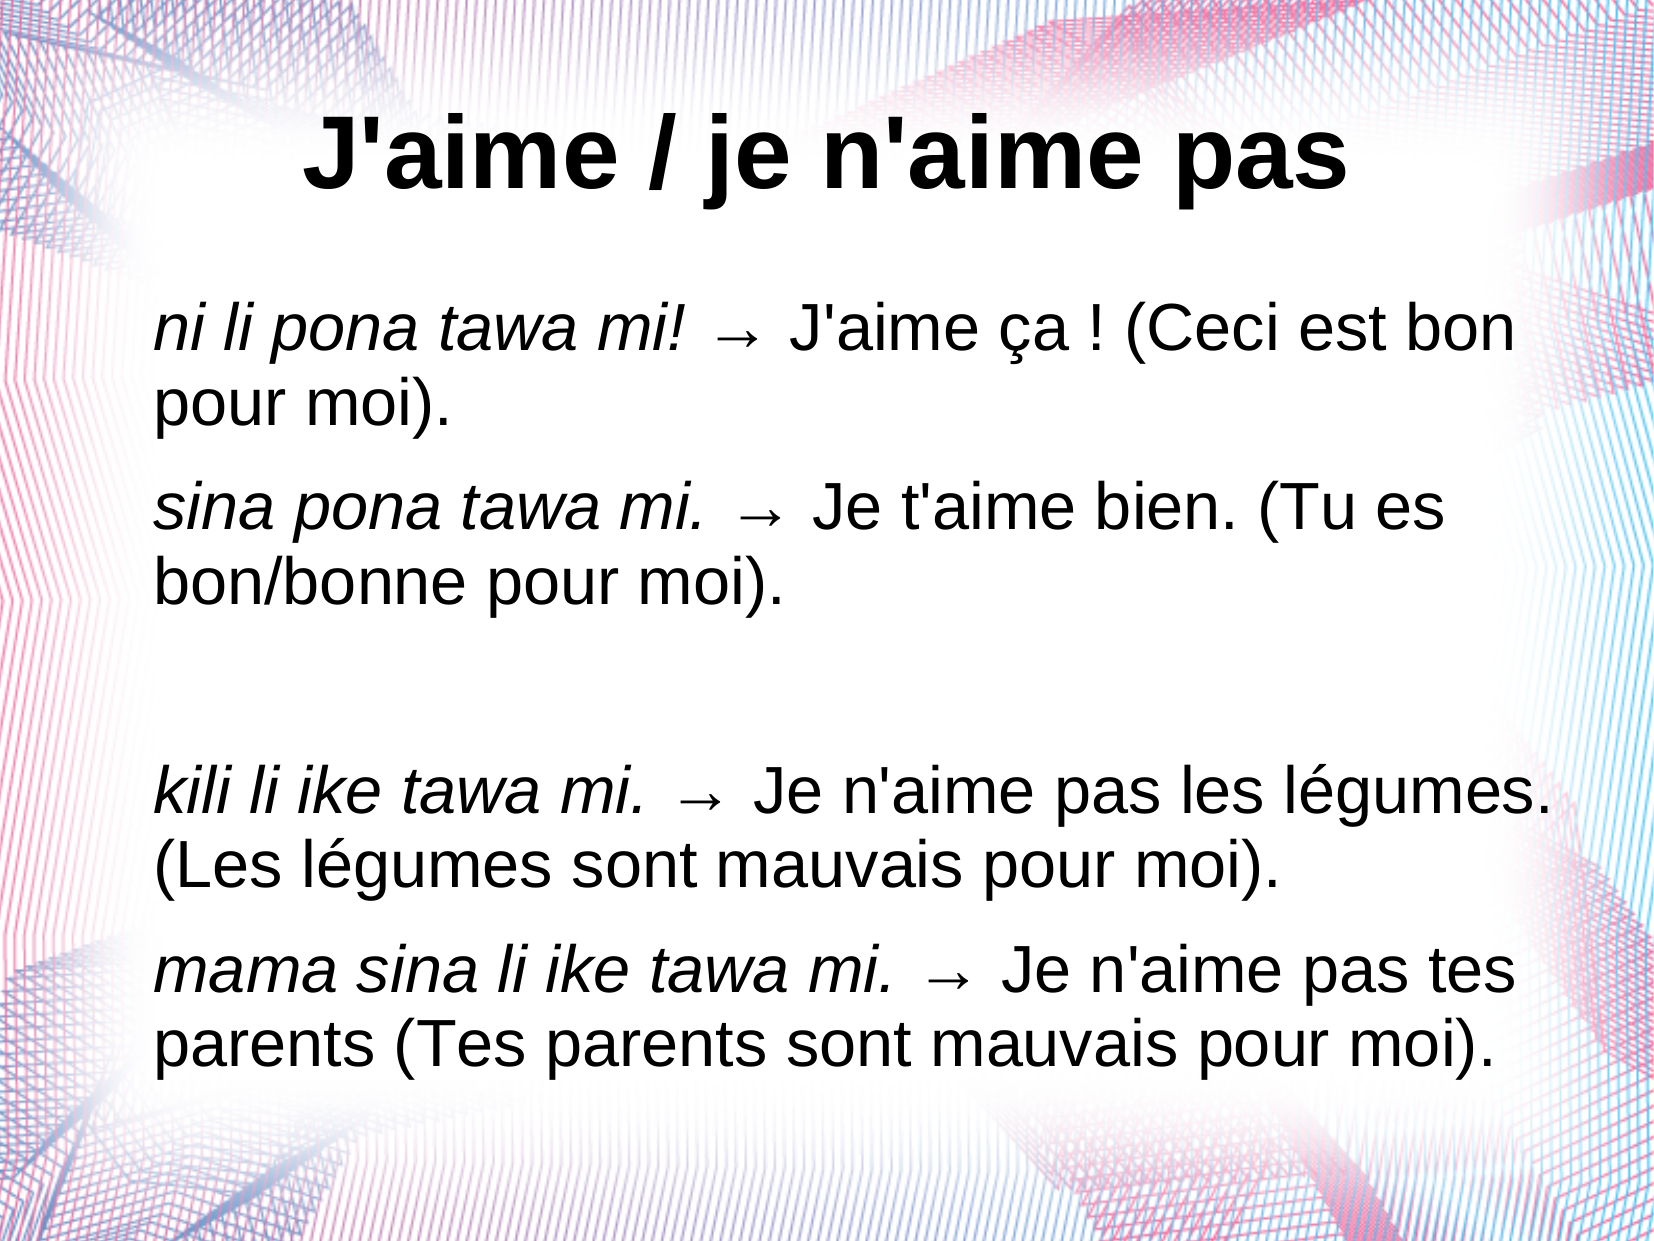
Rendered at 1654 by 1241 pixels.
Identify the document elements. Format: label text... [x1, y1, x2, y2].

picture [0, 0, 1654, 1241]
list ni li pona tawa mi! → J'aime ça ! (Ceci est bon pour moi). sina pona tawa mi. → Je t'aime bien. (Tu es bon/bonne pour moi). kili li ike tawa mi. → Je n'aime pas les légumes. (Les légumes sont mauvais pour moi). mama sina li ike tawa mi. → Je n'aime pas tes parents (Tes parents sont mauvais pour moi). [82, 290, 1571, 1082]
title J'aime / je n'aime pas [82, 49, 1571, 257]
